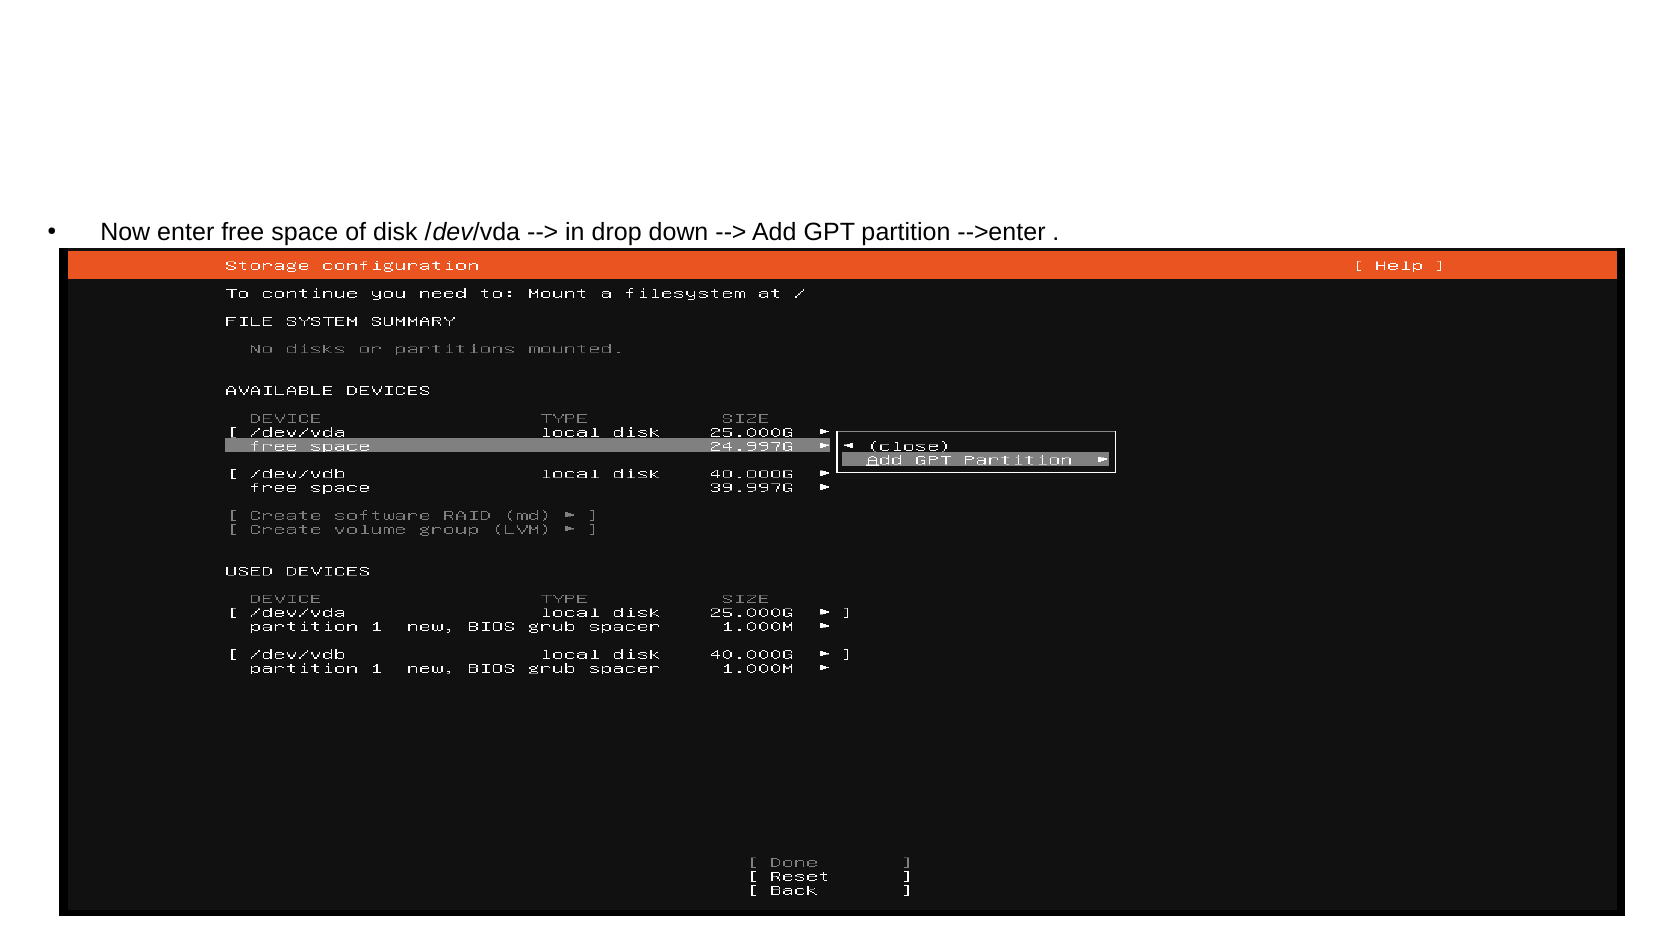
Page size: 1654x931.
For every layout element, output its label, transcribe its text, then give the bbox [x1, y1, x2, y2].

picture [59, 248, 1625, 916]
list Now enter free space of disk /dev/vda --> in drop down --> Add GPT partition -->enter . [29, 217, 1625, 916]
